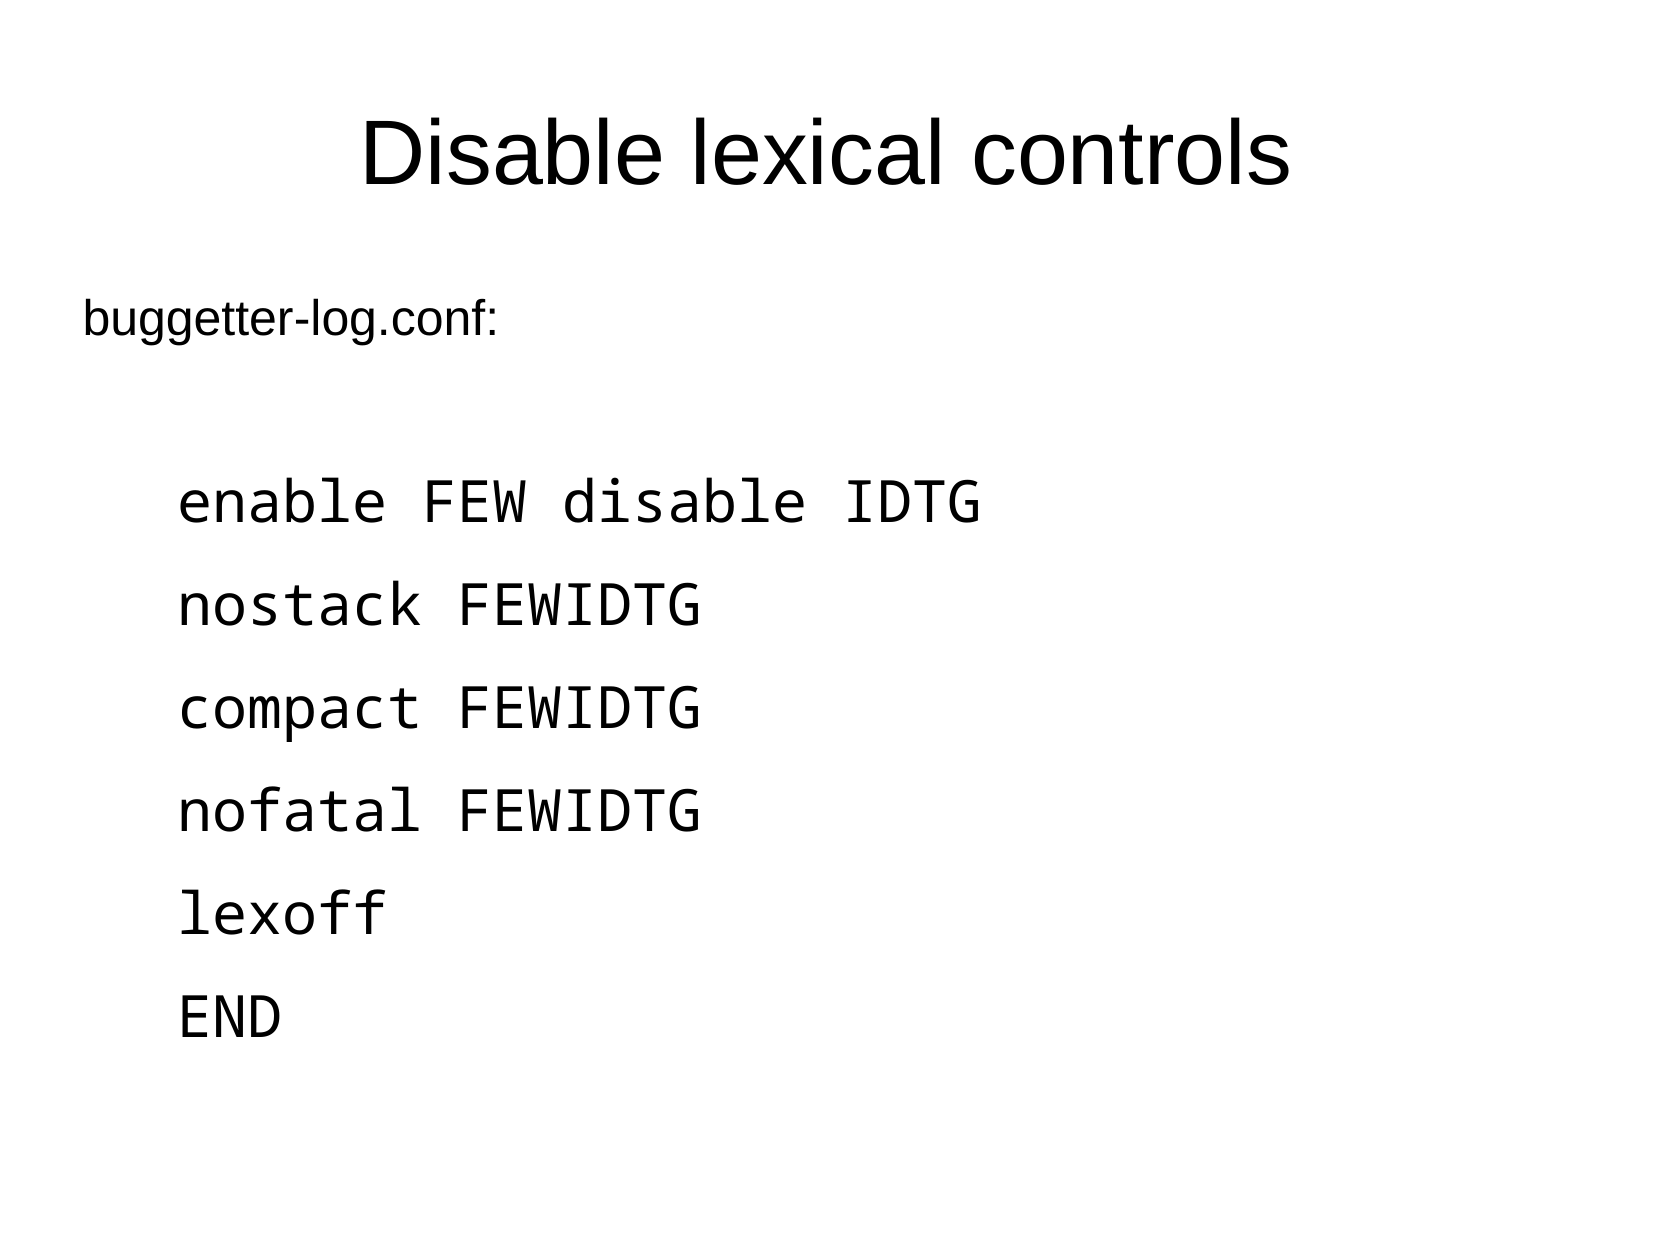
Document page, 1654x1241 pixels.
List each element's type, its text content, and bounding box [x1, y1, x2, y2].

title Disable lexical controls [82, 49, 1571, 257]
list buggetter-log.conf: enable FEW disable IDTG nostack FEWIDTG compact FEWIDTG nofatal FEWIDTG lexoff END [82, 290, 1571, 1109]
